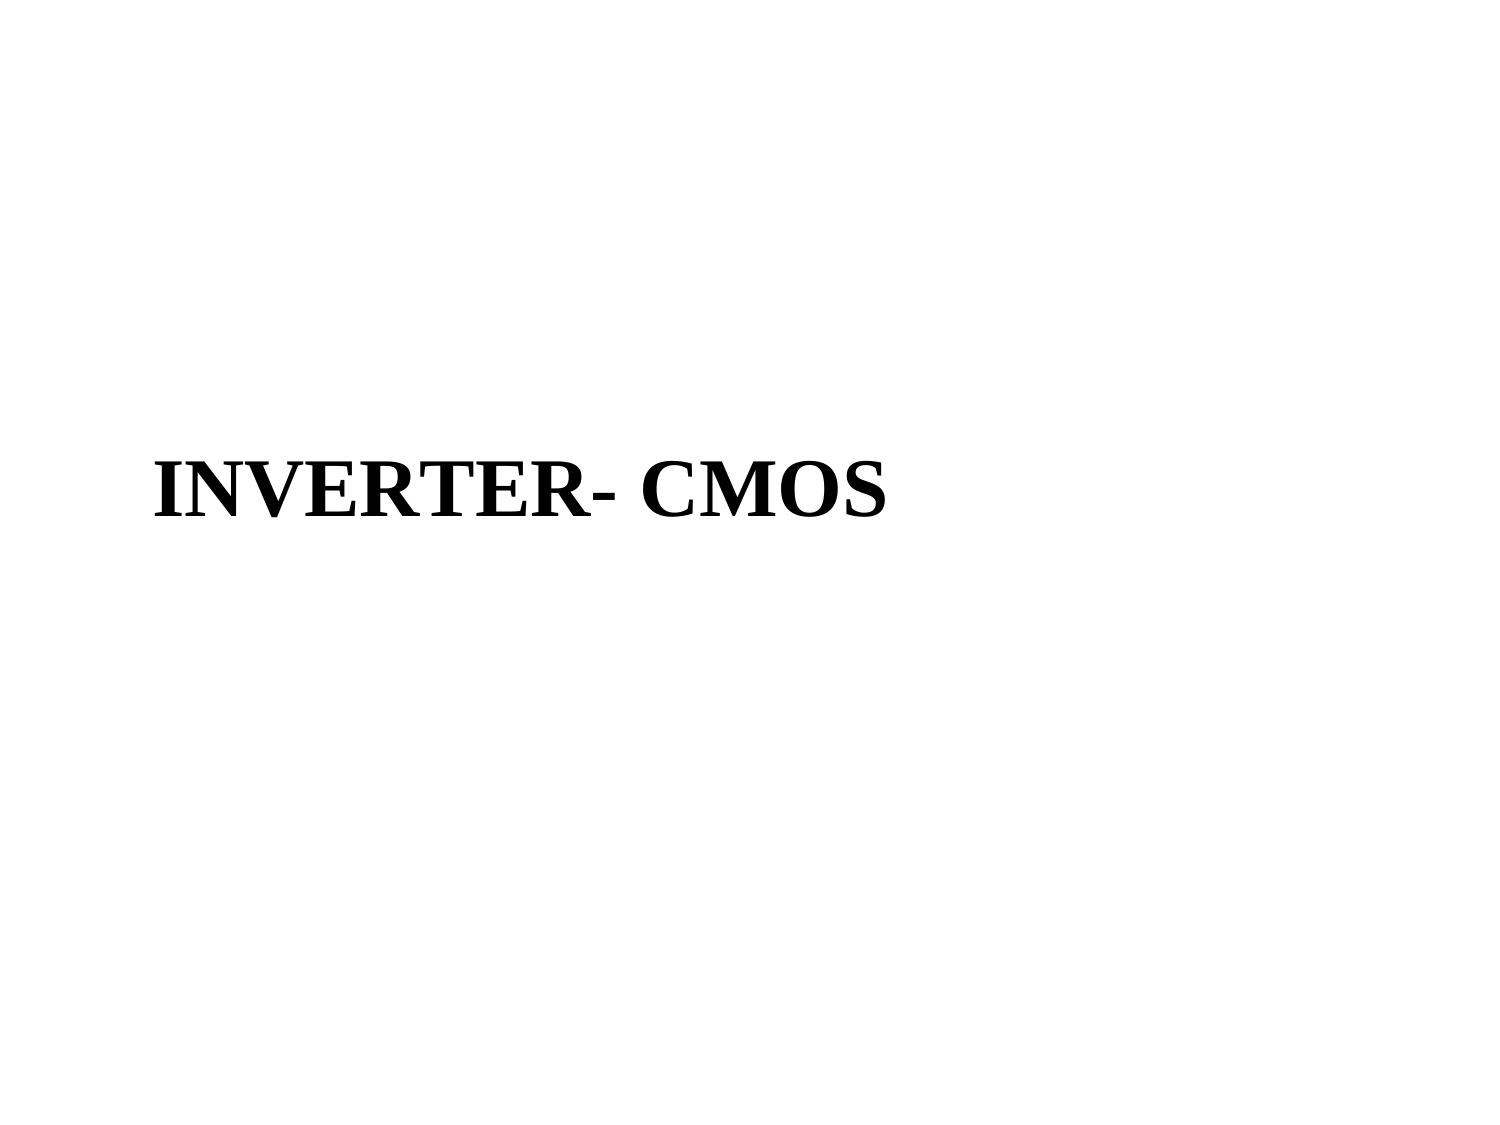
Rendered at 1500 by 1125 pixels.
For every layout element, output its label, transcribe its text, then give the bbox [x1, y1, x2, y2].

text_box INVERTER- CMOS [137, 425, 1326, 541]
